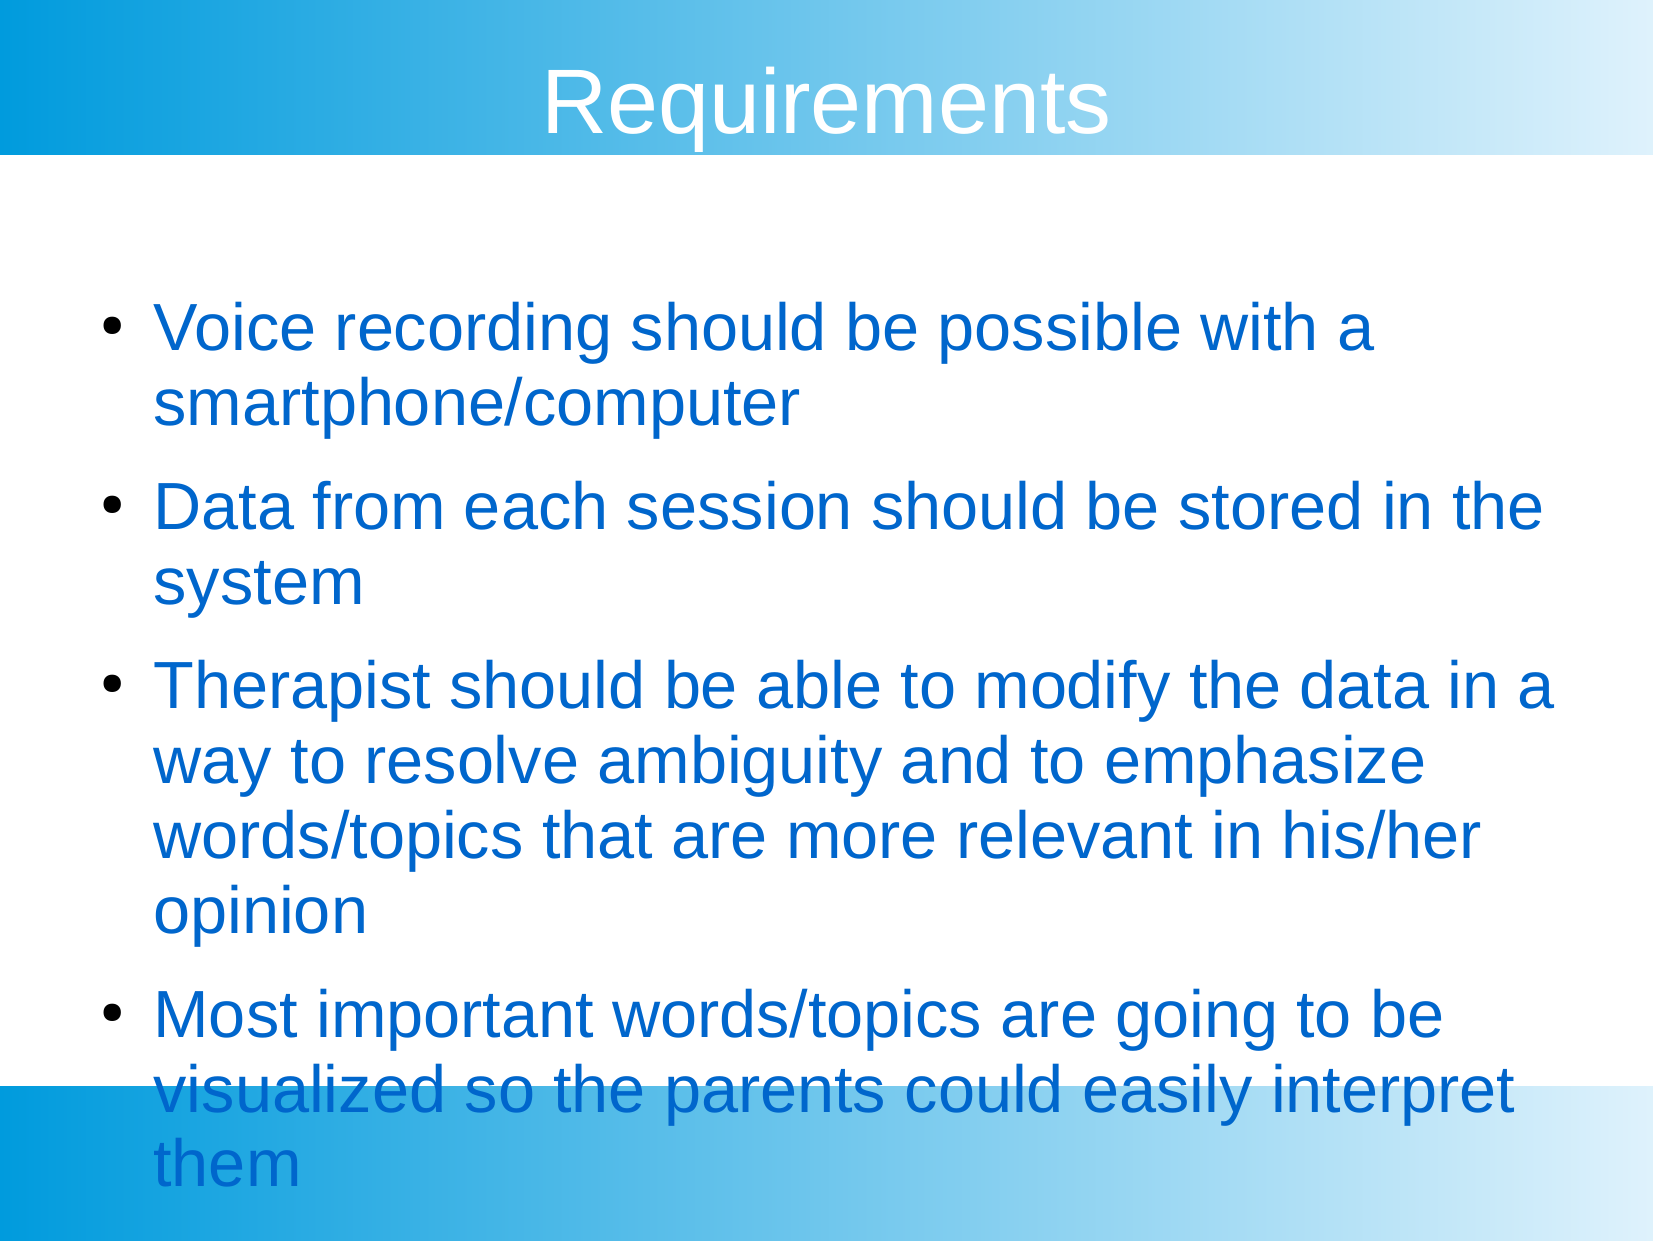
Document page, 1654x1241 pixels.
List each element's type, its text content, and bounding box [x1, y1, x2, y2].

list Voice recording should be possible with a smartphone/computer Data from each session should be stored in the system Therapist should be able to modify the data in a way to resolve ambiguity and to emphasize words/topics that are more relevant in his/her opinion Most important words/topics are going to be visualized so the parents could easily interpret them [82, 290, 1571, 1010]
title Requirements [82, 49, 1571, 155]
